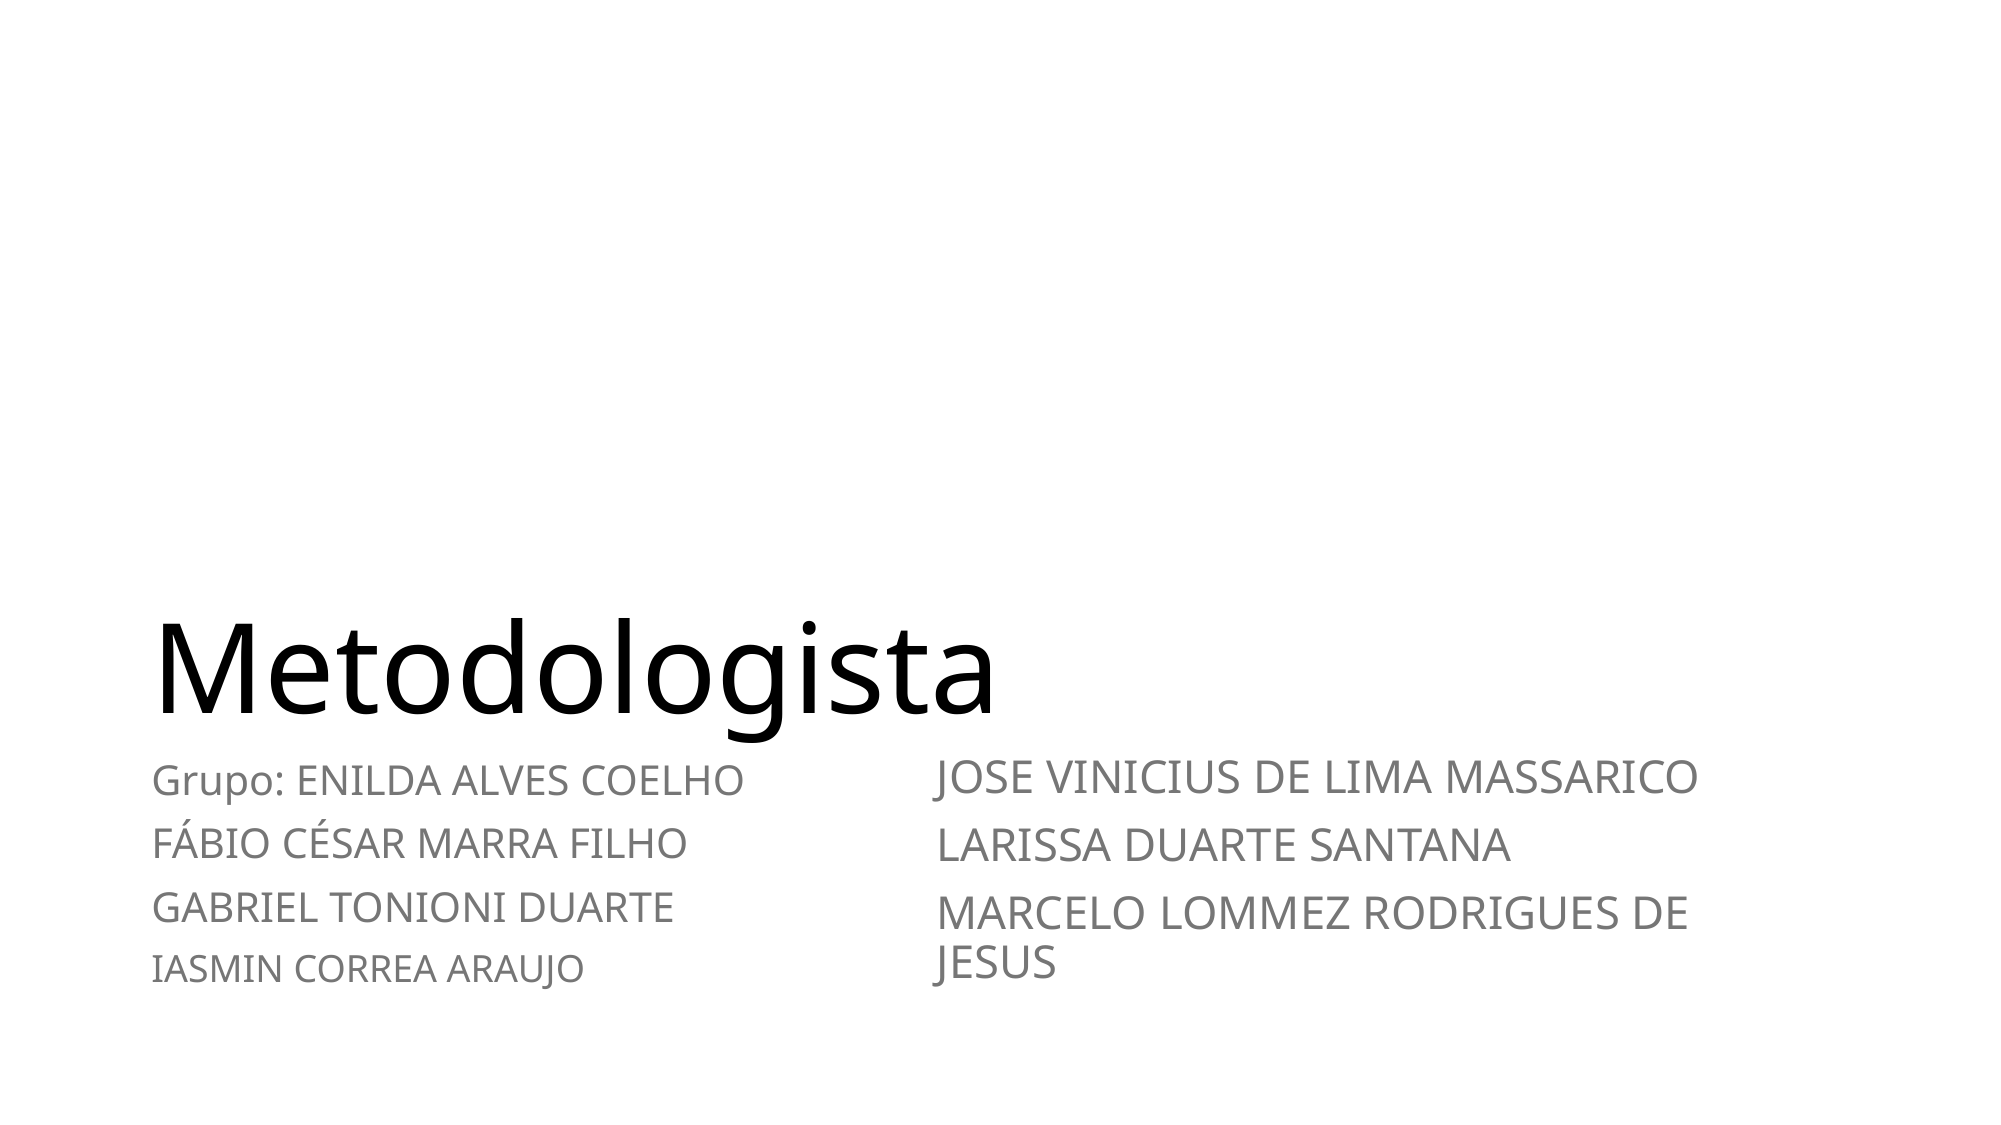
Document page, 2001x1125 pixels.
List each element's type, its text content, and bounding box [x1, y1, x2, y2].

text_box JOSE VINICIUS DE LIMA MASSARICO LARISSA DUARTE SANTANA MARCELO LOMMEZ RODRIGUES DE JESUS [921, 747, 1832, 997]
list Grupo: ENILDA ALVES COELHO FÁBIO CÉSAR MARRA FILHO GABRIEL TONIONI DUARTE IASMIN CORREA ARAUJO [136, 752, 1862, 999]
title Metodologista [136, 280, 1862, 749]
